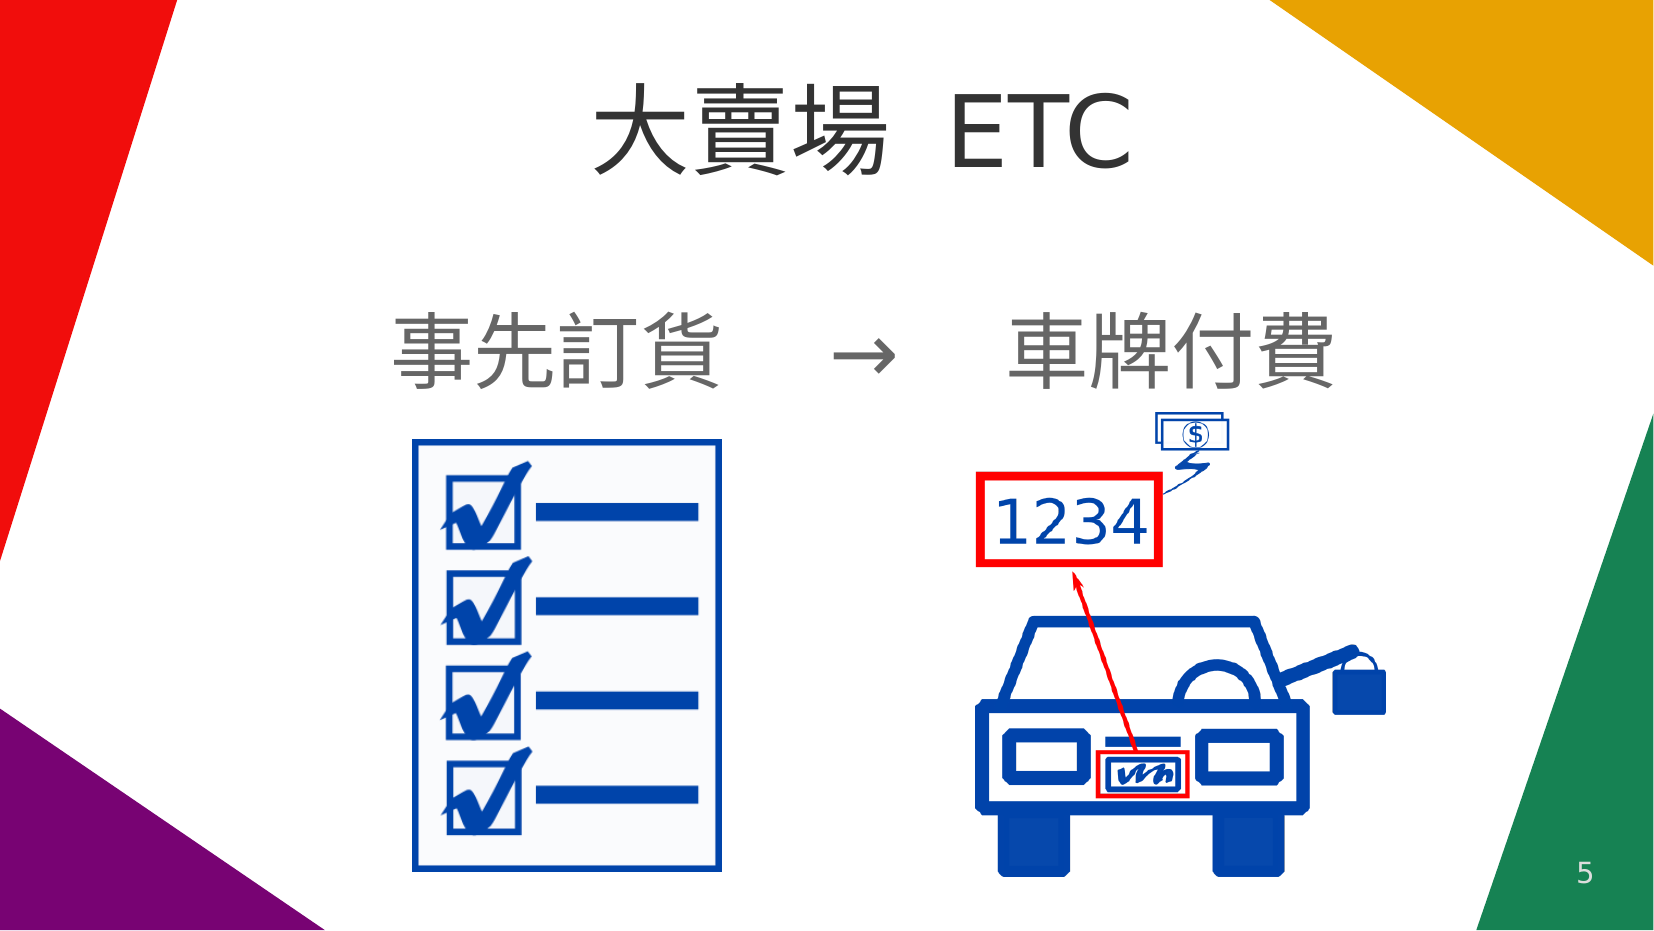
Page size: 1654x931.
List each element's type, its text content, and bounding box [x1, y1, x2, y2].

picture [975, 412, 1386, 877]
picture [412, 439, 722, 872]
title 大賣場 ETC [118, 58, 1536, 207]
list （無人商店） 事先訂貨 → 車牌付費 [120, 225, 1538, 816]
